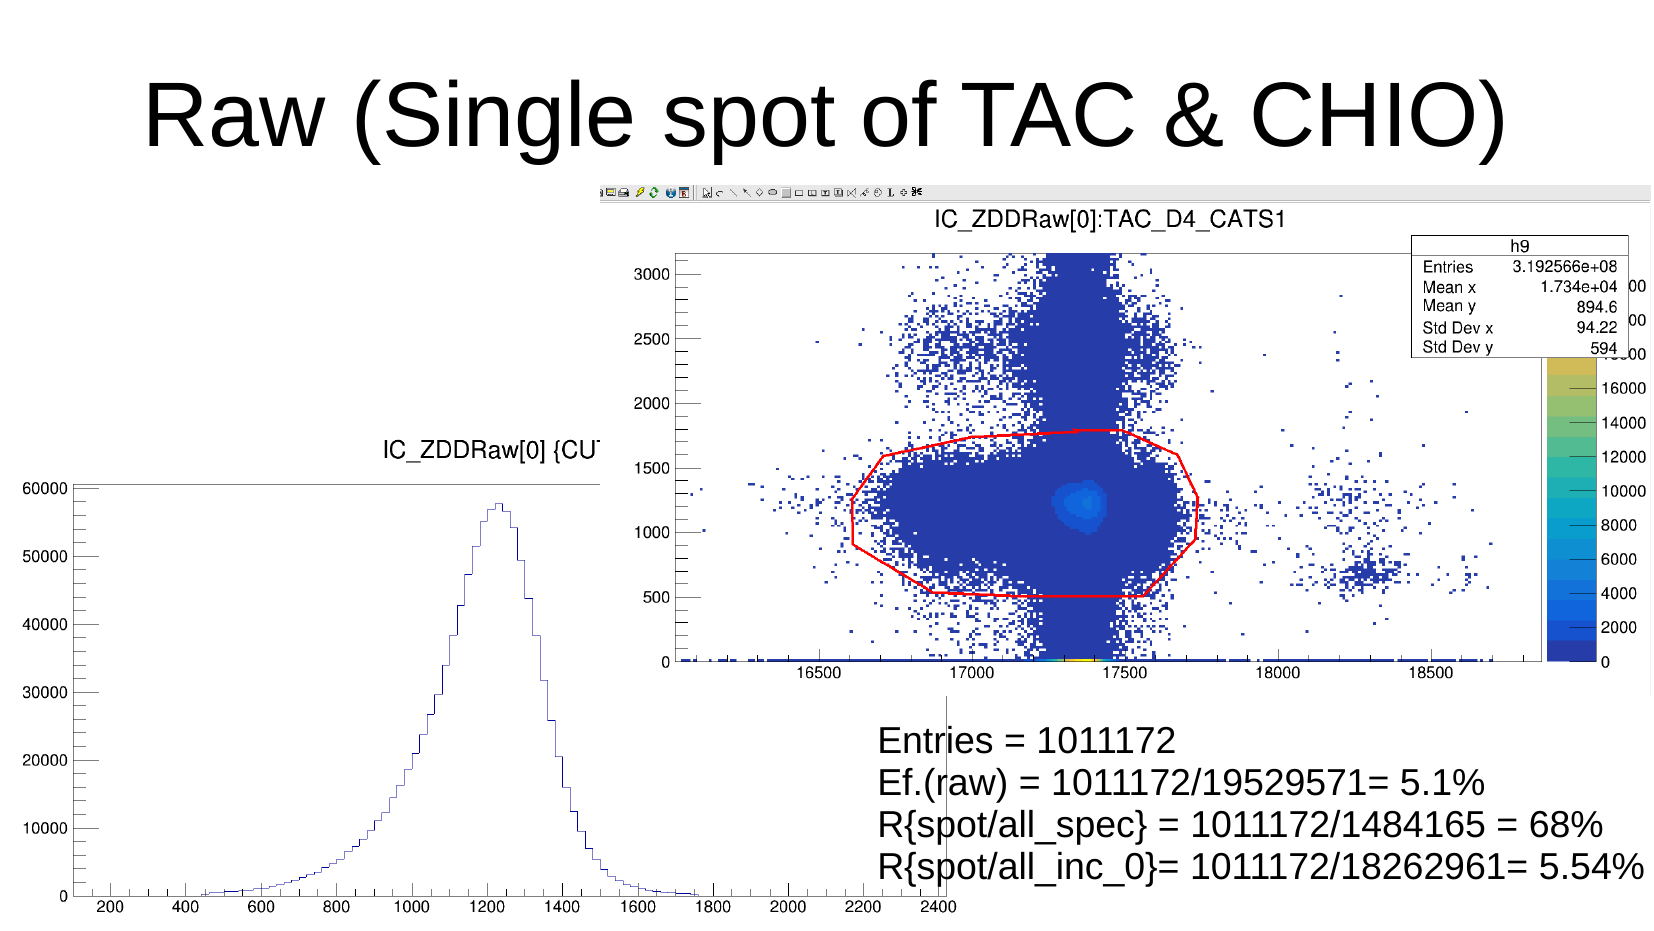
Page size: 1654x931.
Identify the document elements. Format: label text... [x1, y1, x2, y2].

text_box Entries = 1011172 Ef.(raw) = 1011172/19529571= 5.1% R{spot/all_spec} = 1011172/1484165 = 68% R{spot/all_inc_0}= 1011172/18262961= 5.54% [862, 712, 1654, 931]
picture [0, 185, 1651, 931]
title Raw (Single spot of TAC & CHIO) [82, 37, 1571, 193]
